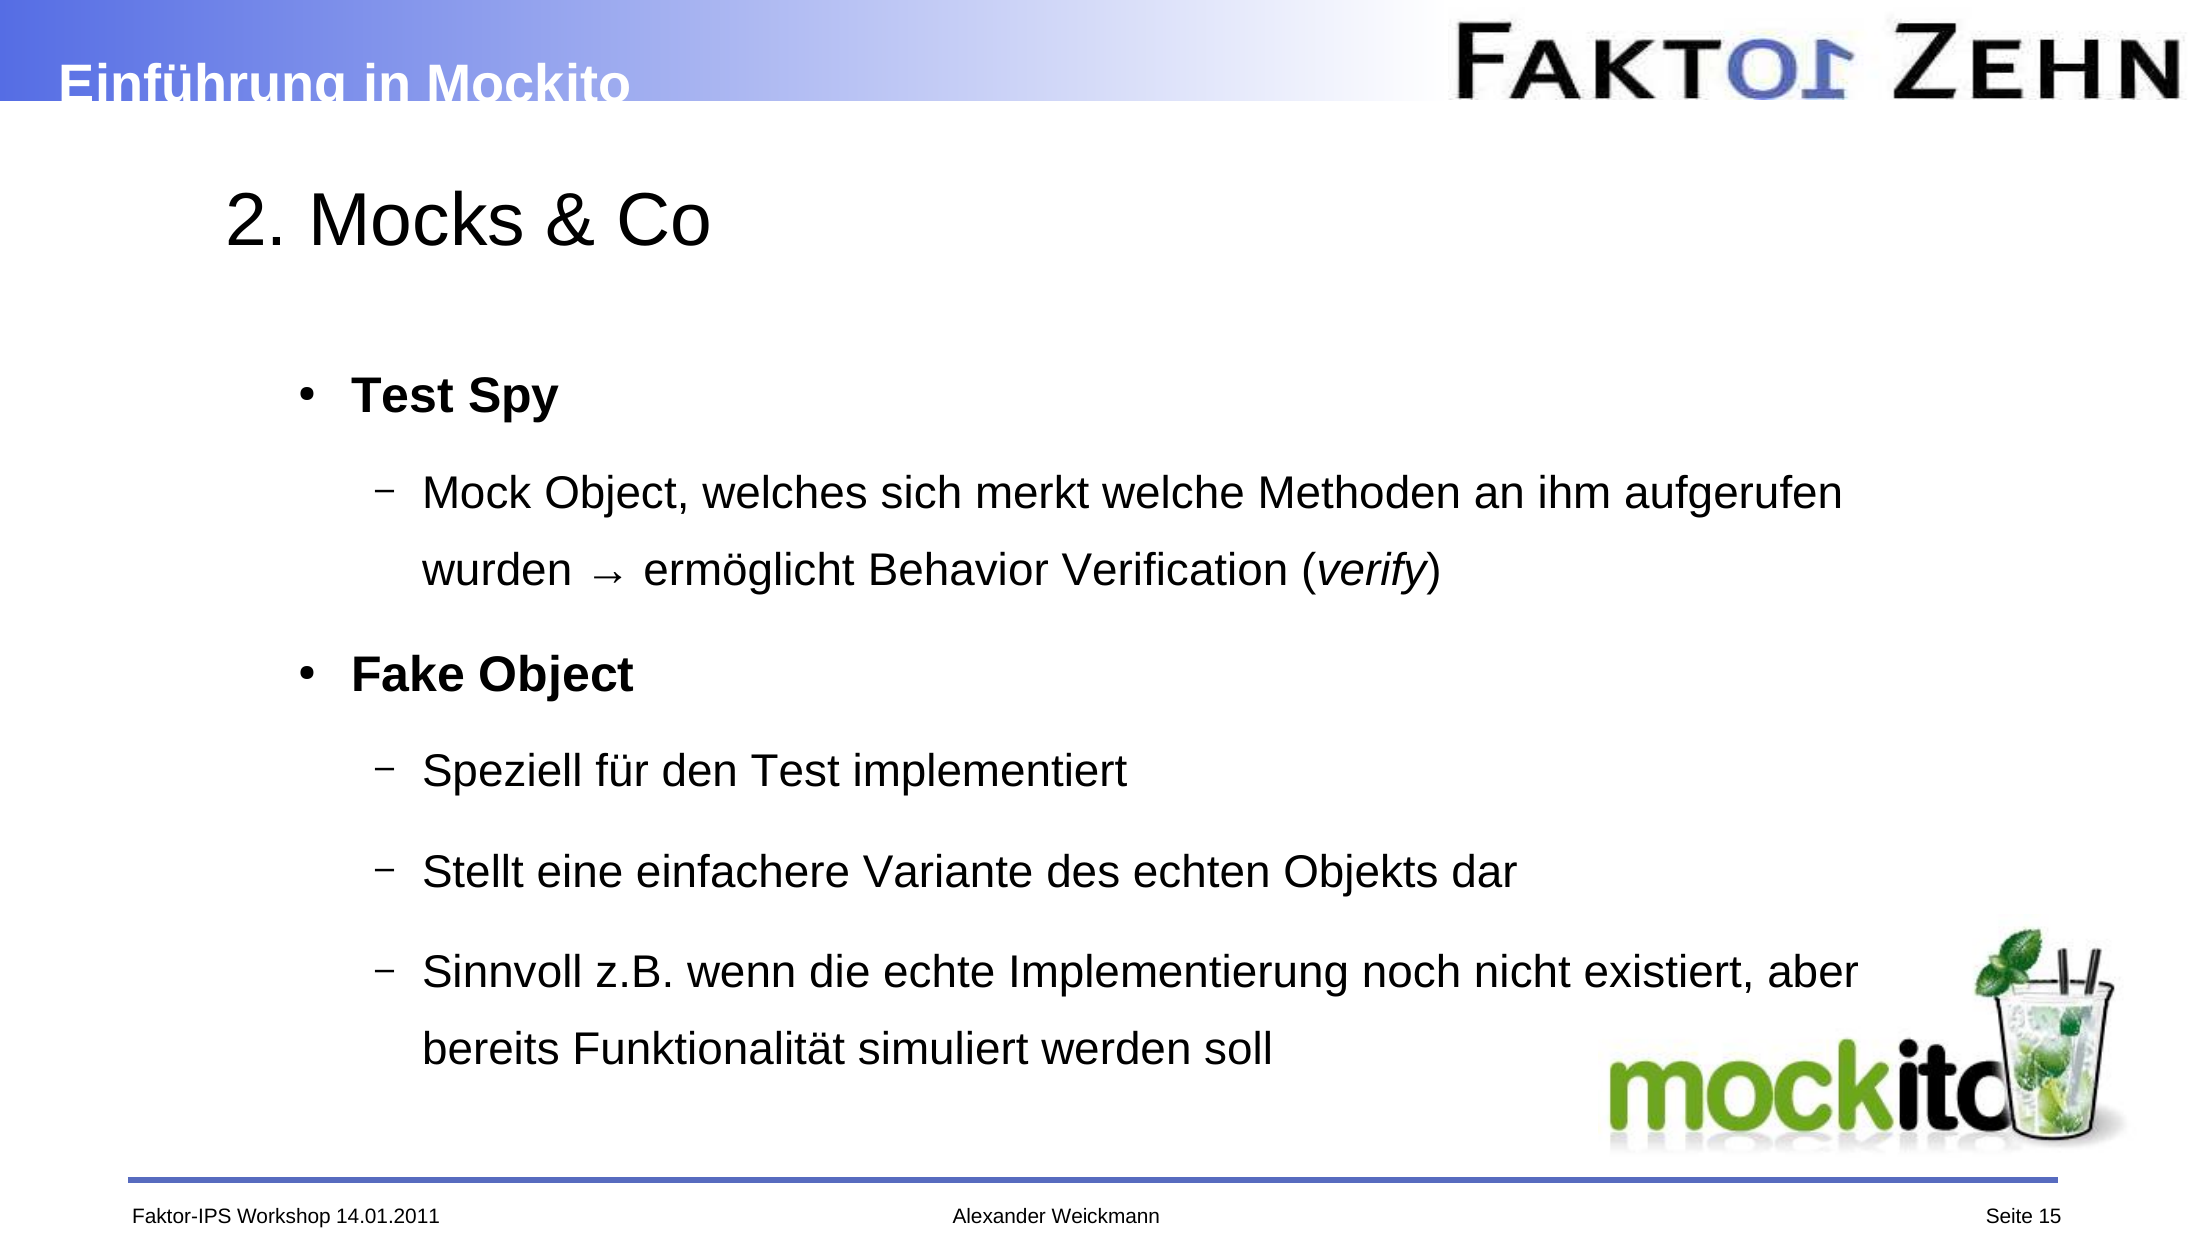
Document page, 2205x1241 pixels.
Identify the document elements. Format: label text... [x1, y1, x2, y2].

title 2. Mocks & Co [225, 142, 1981, 296]
picture [1598, 914, 2141, 1167]
picture [1448, 7, 2191, 100]
list Test Spy Mock Object, welches sich merkt welche Methoden an ihm aufgerufen wurden → ermöglicht Behavior Verification (verify) Fake Object Speziell für den Test implementiert Stellt eine einfachere Variante des echten Objekts dar Sinnvoll z.B. wenn die echte Implementierung noch nicht existiert, aber bereits Funktionalität simuliert werden soll [280, 339, 2036, 1108]
